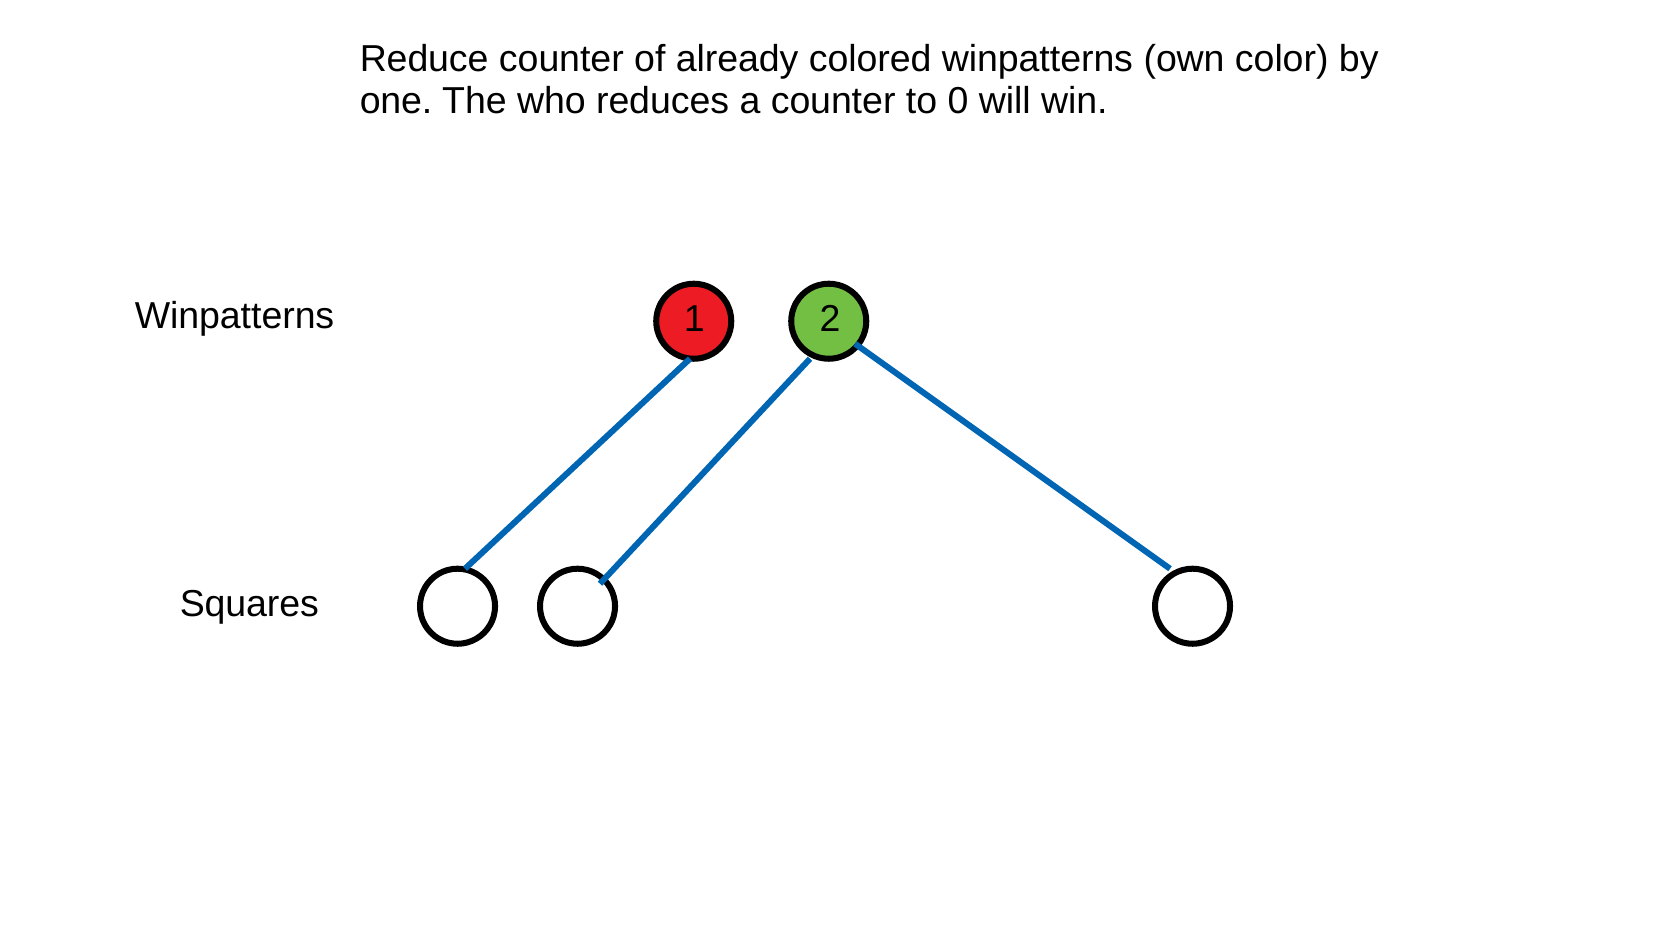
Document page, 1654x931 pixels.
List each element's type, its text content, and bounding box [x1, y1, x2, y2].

text_box Reduce counter of already colored winpatterns (own color) by one. The who reduces a counter to 0 will win. [345, 30, 1471, 129]
text_box [809, 283, 848, 289]
text_box [715, 290, 732, 353]
text_box Squares [165, 574, 346, 674]
text_box 1 [669, 289, 715, 363]
text_box [656, 293, 669, 350]
text_box [674, 283, 713, 289]
text_box [791, 293, 804, 350]
text_box 2 [804, 289, 850, 363]
text_box [850, 290, 867, 353]
text_box Winpatterns [120, 286, 376, 344]
